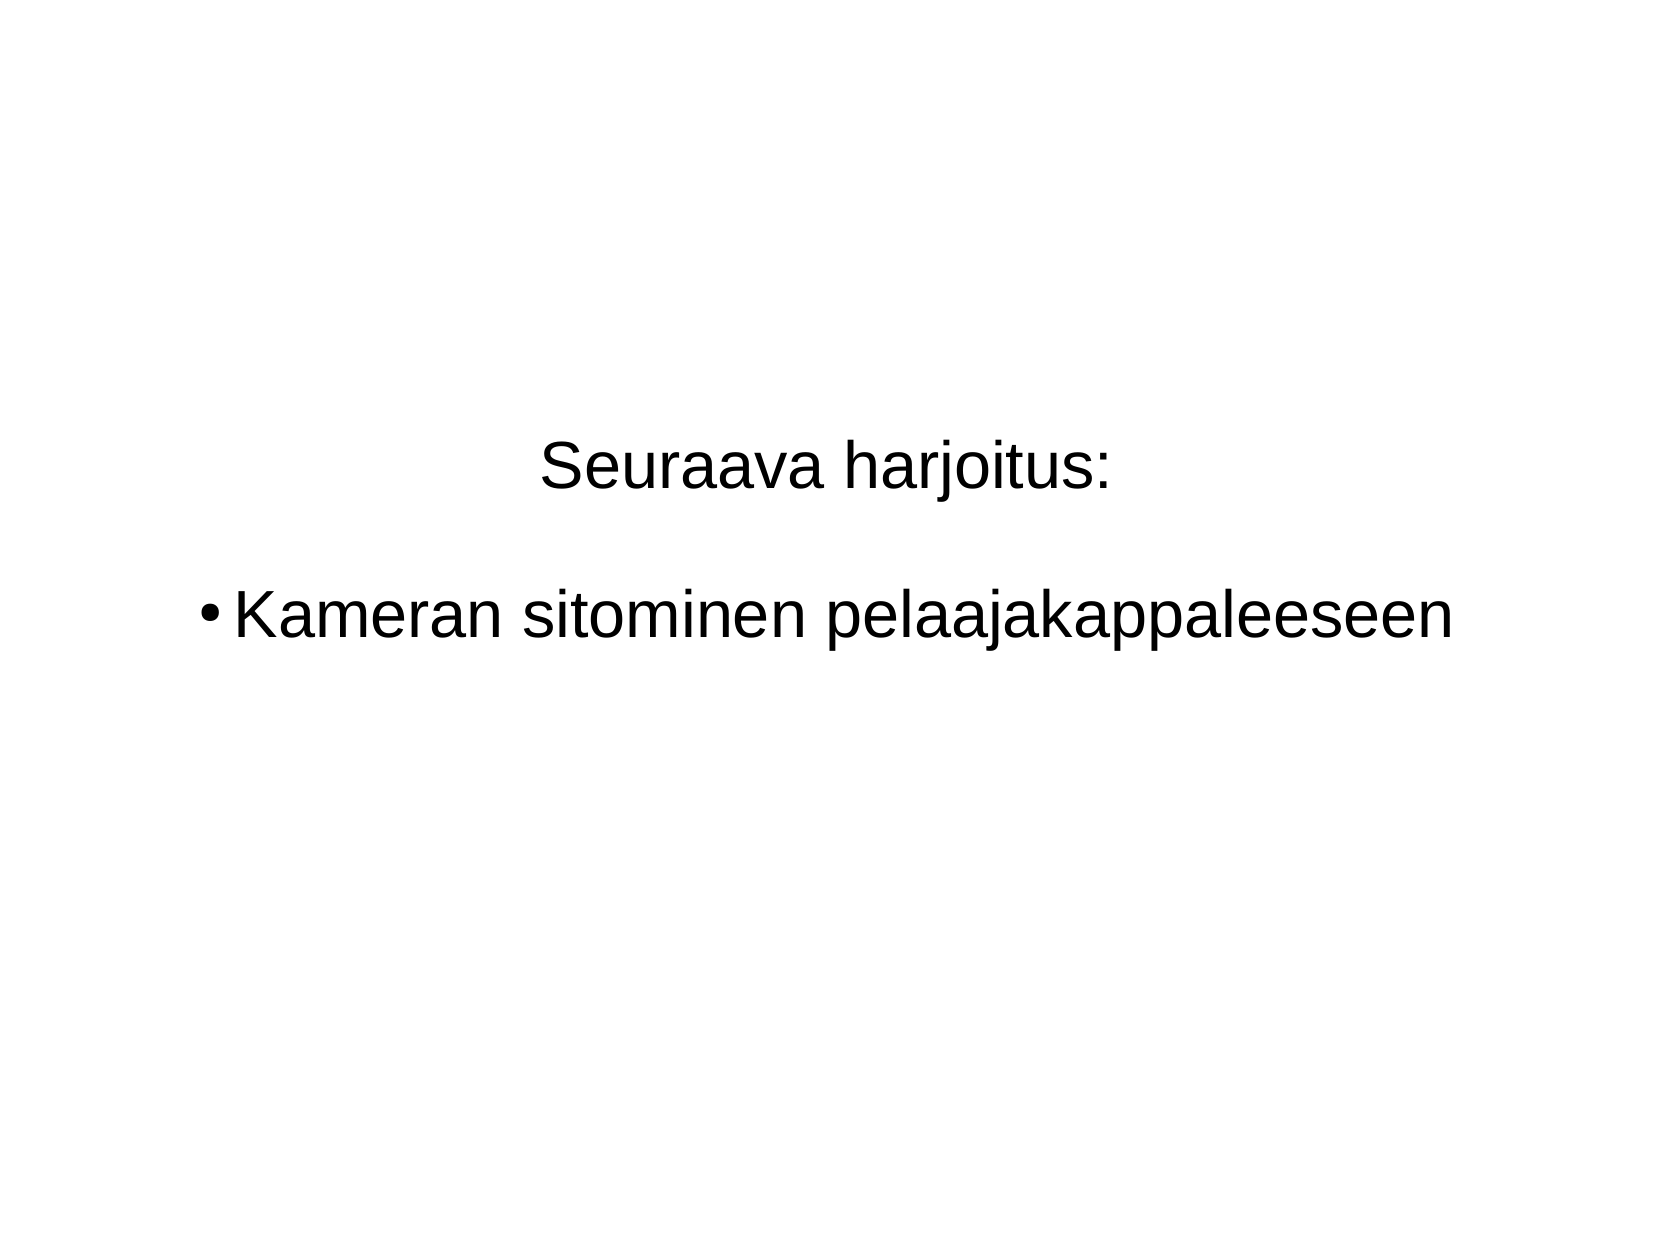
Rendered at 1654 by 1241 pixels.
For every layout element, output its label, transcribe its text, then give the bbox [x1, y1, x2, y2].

subtitle Seuraava harjoitus: Kameran sitominen pelaajakappaleeseen [82, 60, 1571, 1021]
